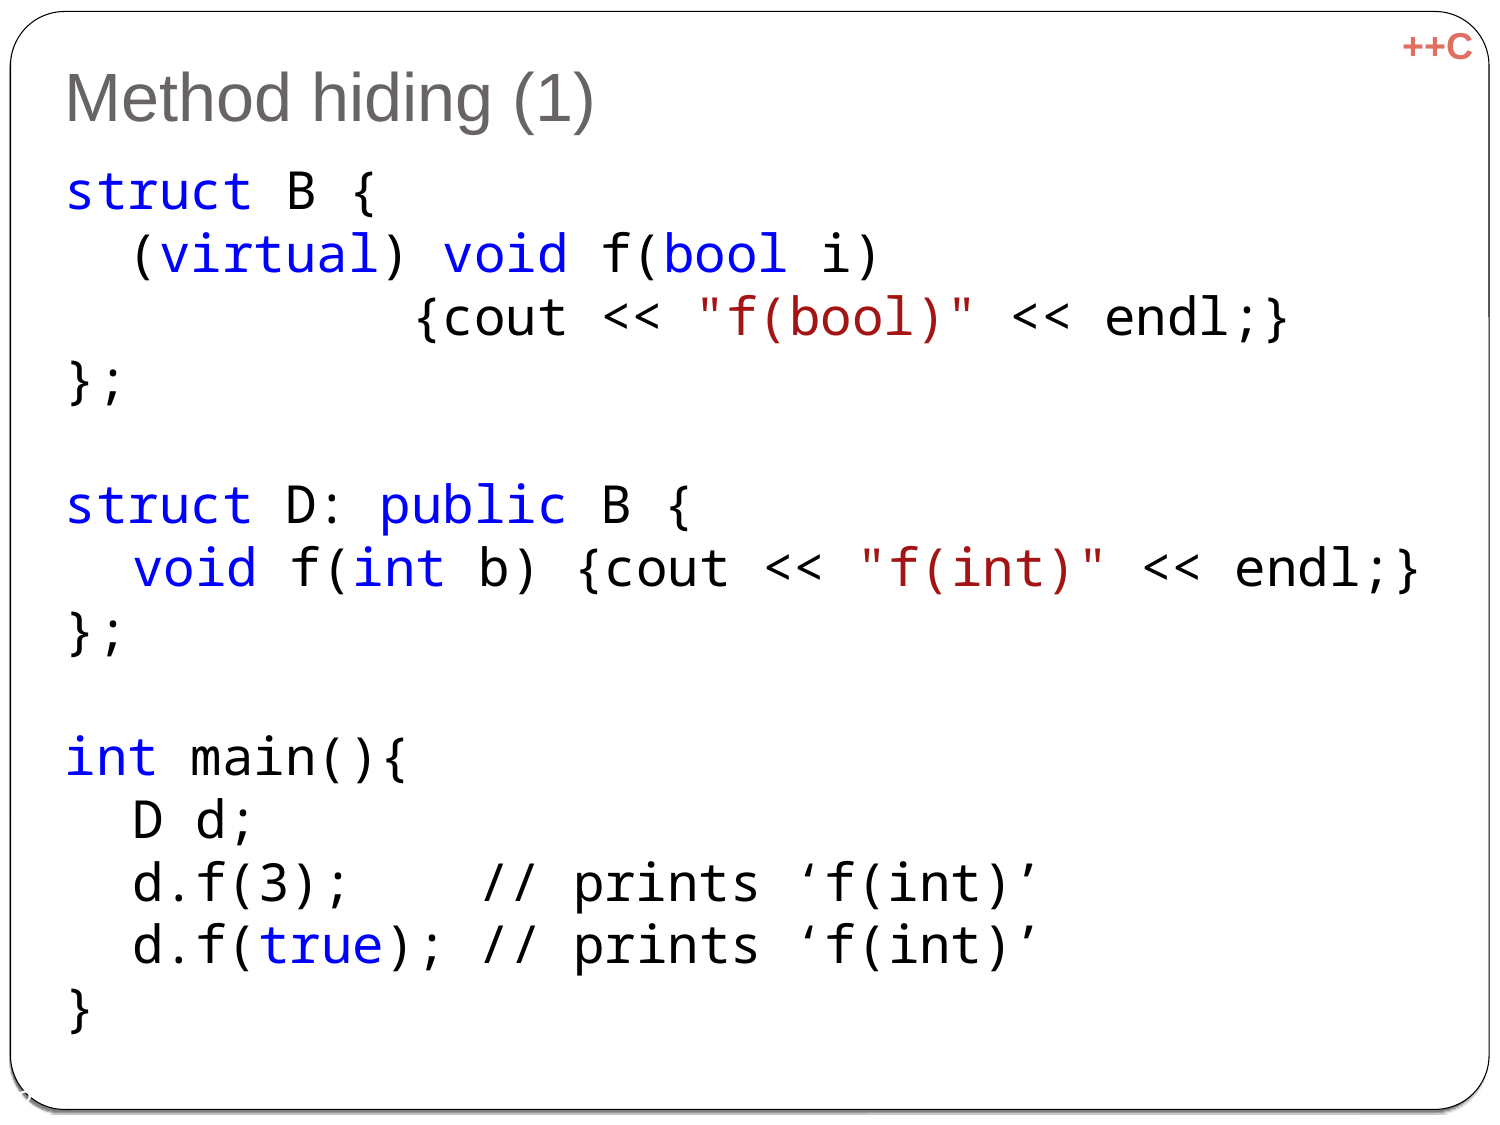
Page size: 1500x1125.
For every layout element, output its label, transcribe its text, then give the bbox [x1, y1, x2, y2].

slide_number <number> [0, 1074, 50, 1125]
list struct B { (virtual) void f(bool i) {cout << "f(bool)" << endl;} }; struct D: public B { void f(int b) {cout << "f(int)" << endl;} }; int main(){ D d; d.f(3); // prints ‘f(int)’ d.f(true); // prints ‘f(int)’ } [50, 149, 1450, 1088]
title Method hiding (1) [50, 45, 1450, 149]
